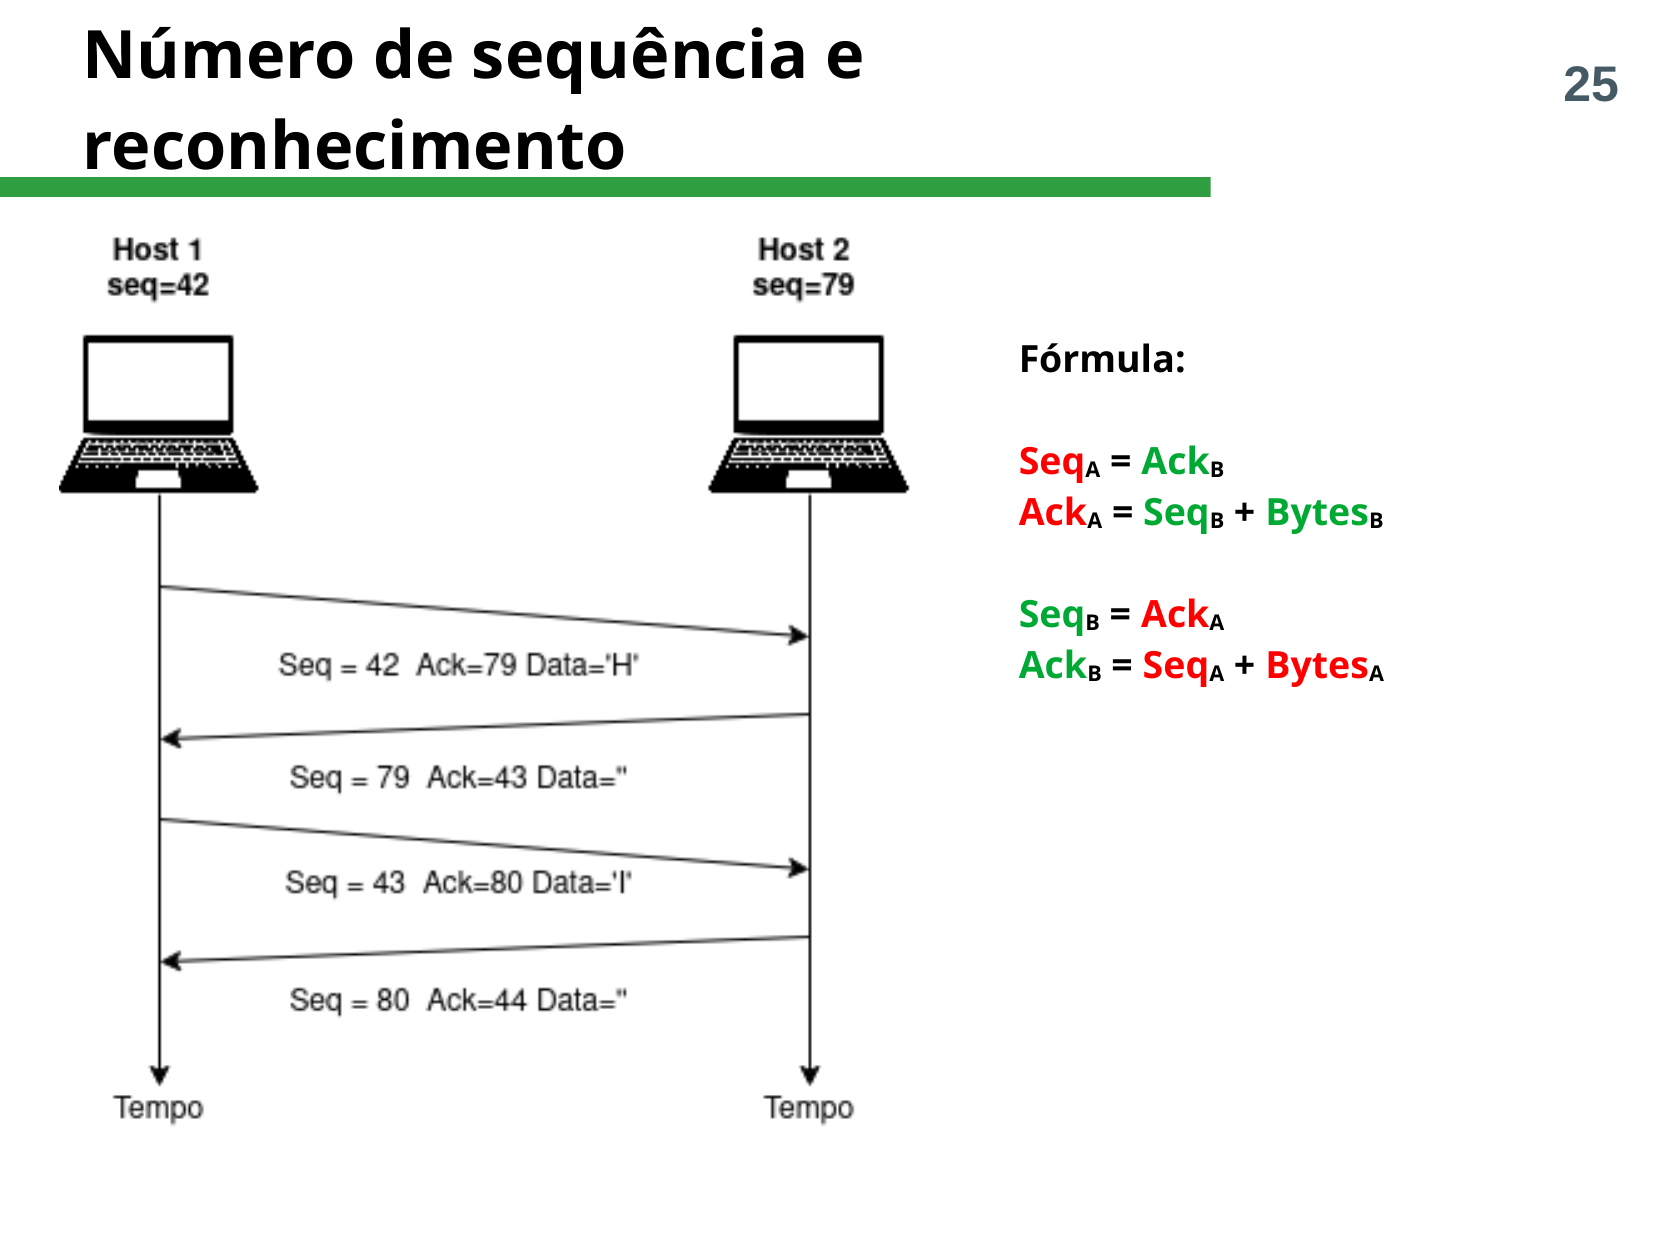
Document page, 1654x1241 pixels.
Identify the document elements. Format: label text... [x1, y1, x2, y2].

text_box Fórmula: SeqA = AckB AckA = SeqB + BytesB SeqB = AckA AckB = SeqA + BytesA [1003, 324, 1595, 645]
title Número de sequência e reconhecimento [82, 0, 1211, 202]
picture [59, 236, 912, 1139]
